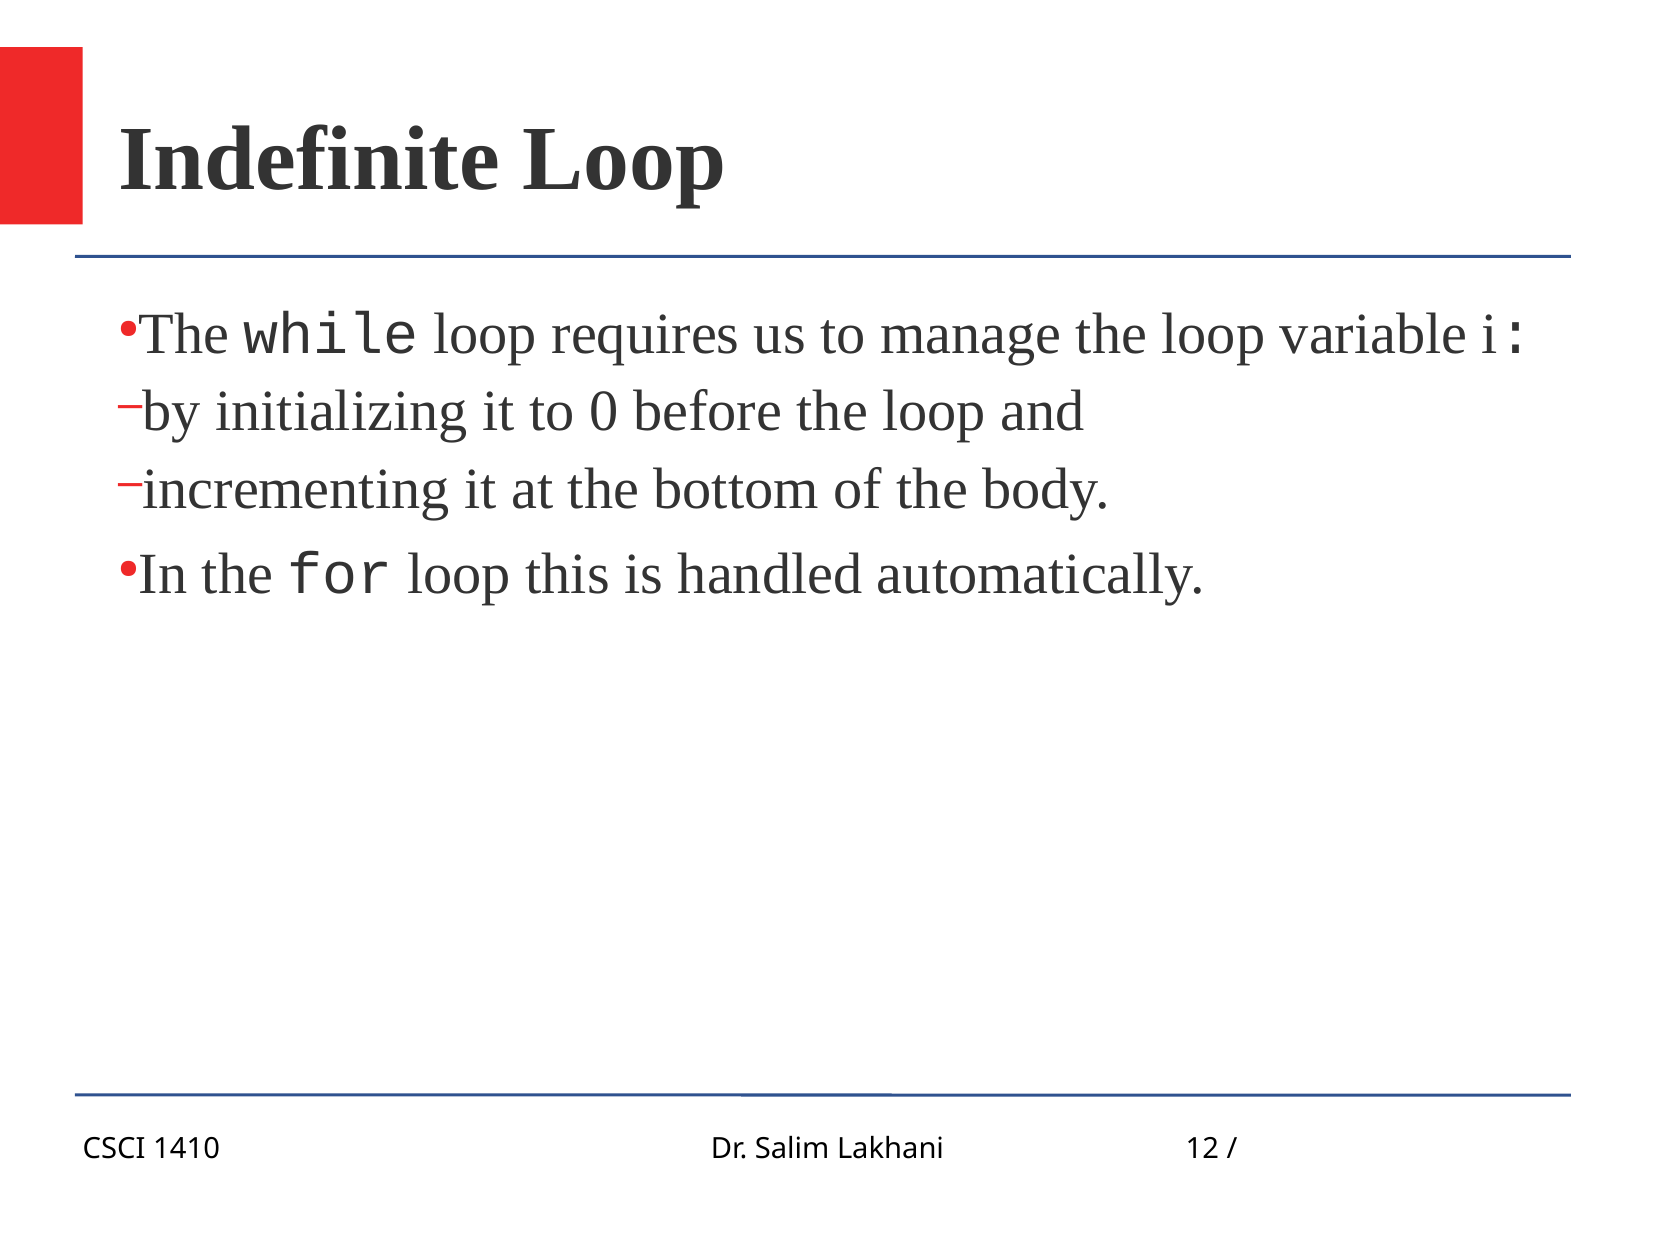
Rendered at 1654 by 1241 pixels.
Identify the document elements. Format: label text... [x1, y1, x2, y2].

list The while loop requires us to manage the loop variable i: by initializing it to 0 before the loop and incrementing it at the bottom of the body. In the for loop this is handled automatically. [118, 295, 1536, 1080]
text_box Dr. Salim Lakhani [565, 1129, 1090, 1216]
text_box / [1185, 1129, 1571, 1216]
title Indefinite Loop [118, 49, 1571, 257]
text_box CSCI 1410 [82, 1129, 468, 1216]
